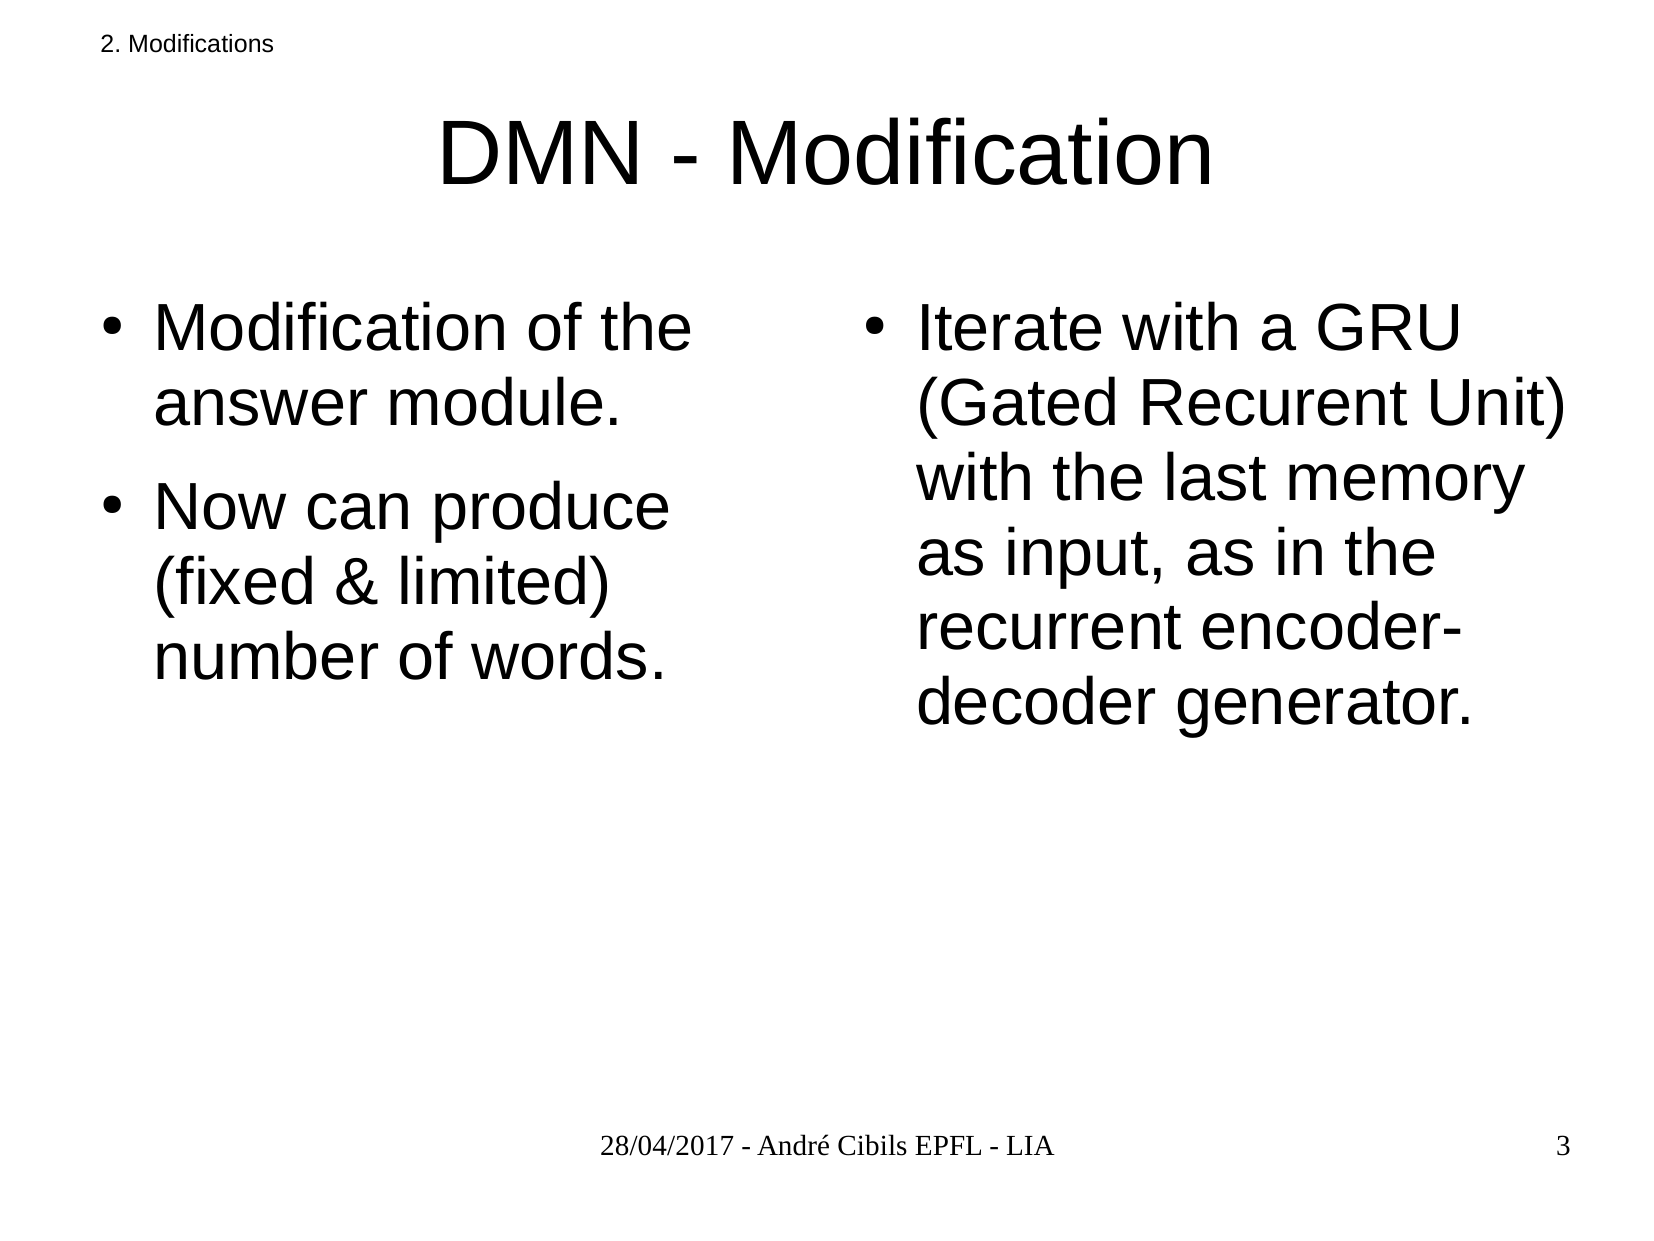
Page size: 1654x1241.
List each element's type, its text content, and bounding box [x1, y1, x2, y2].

list 2. Modifications [29, 29, 945, 58]
title DMN - Modification [82, 49, 1571, 257]
list Iterate with a GRU (Gated Recurent Unit) with the last memory as input, as in the recurrent encoder-decoder generator. [845, 290, 1572, 1109]
list Modification of the answer module. Now can produce (fixed & limited) number of words. [82, 290, 809, 1109]
